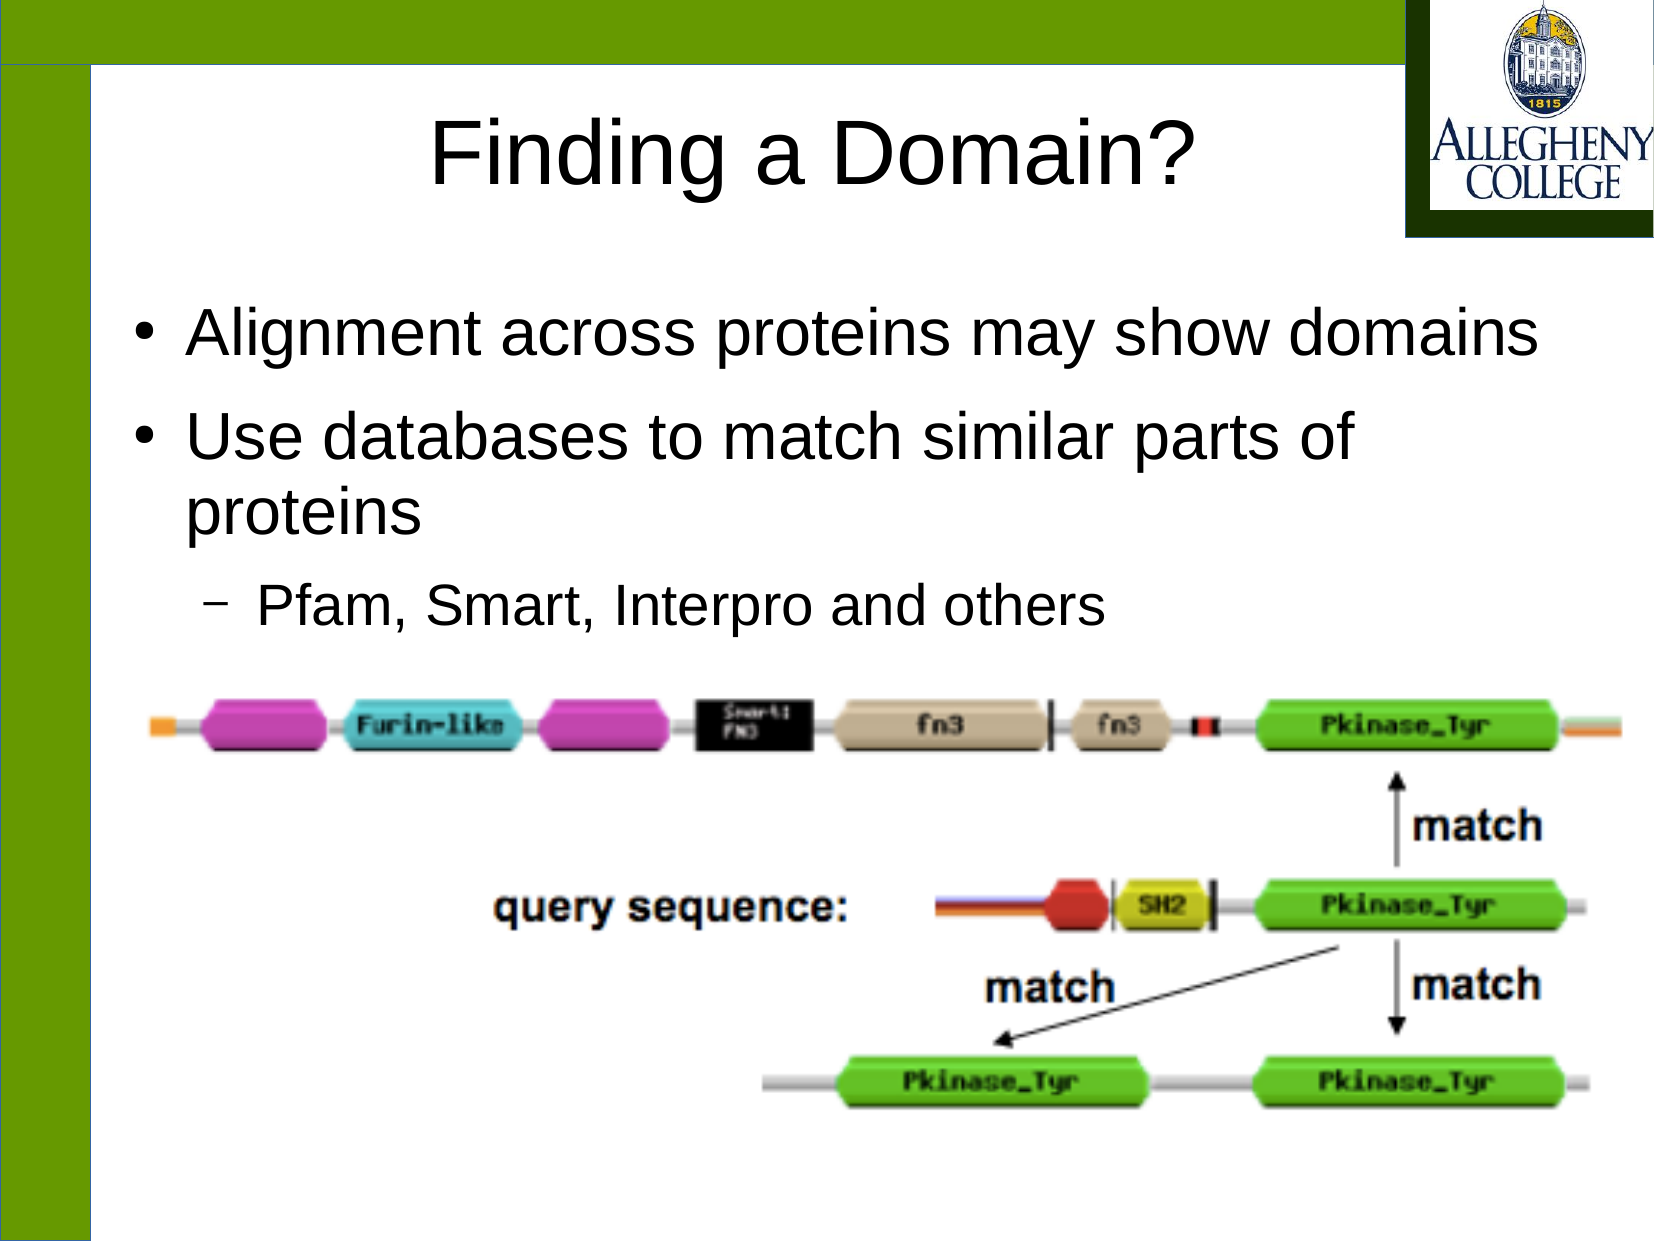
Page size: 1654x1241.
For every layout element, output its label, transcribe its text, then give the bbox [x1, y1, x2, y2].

title Finding a Domain? [112, 65, 1515, 257]
text_box [0, 0, 1654, 1241]
picture [114, 674, 1646, 1142]
list Alignment across proteins may show domains Use databases to match similar parts of proteins Pfam, Smart, Interpro and others [115, 295, 1604, 706]
picture [1430, 0, 1654, 210]
